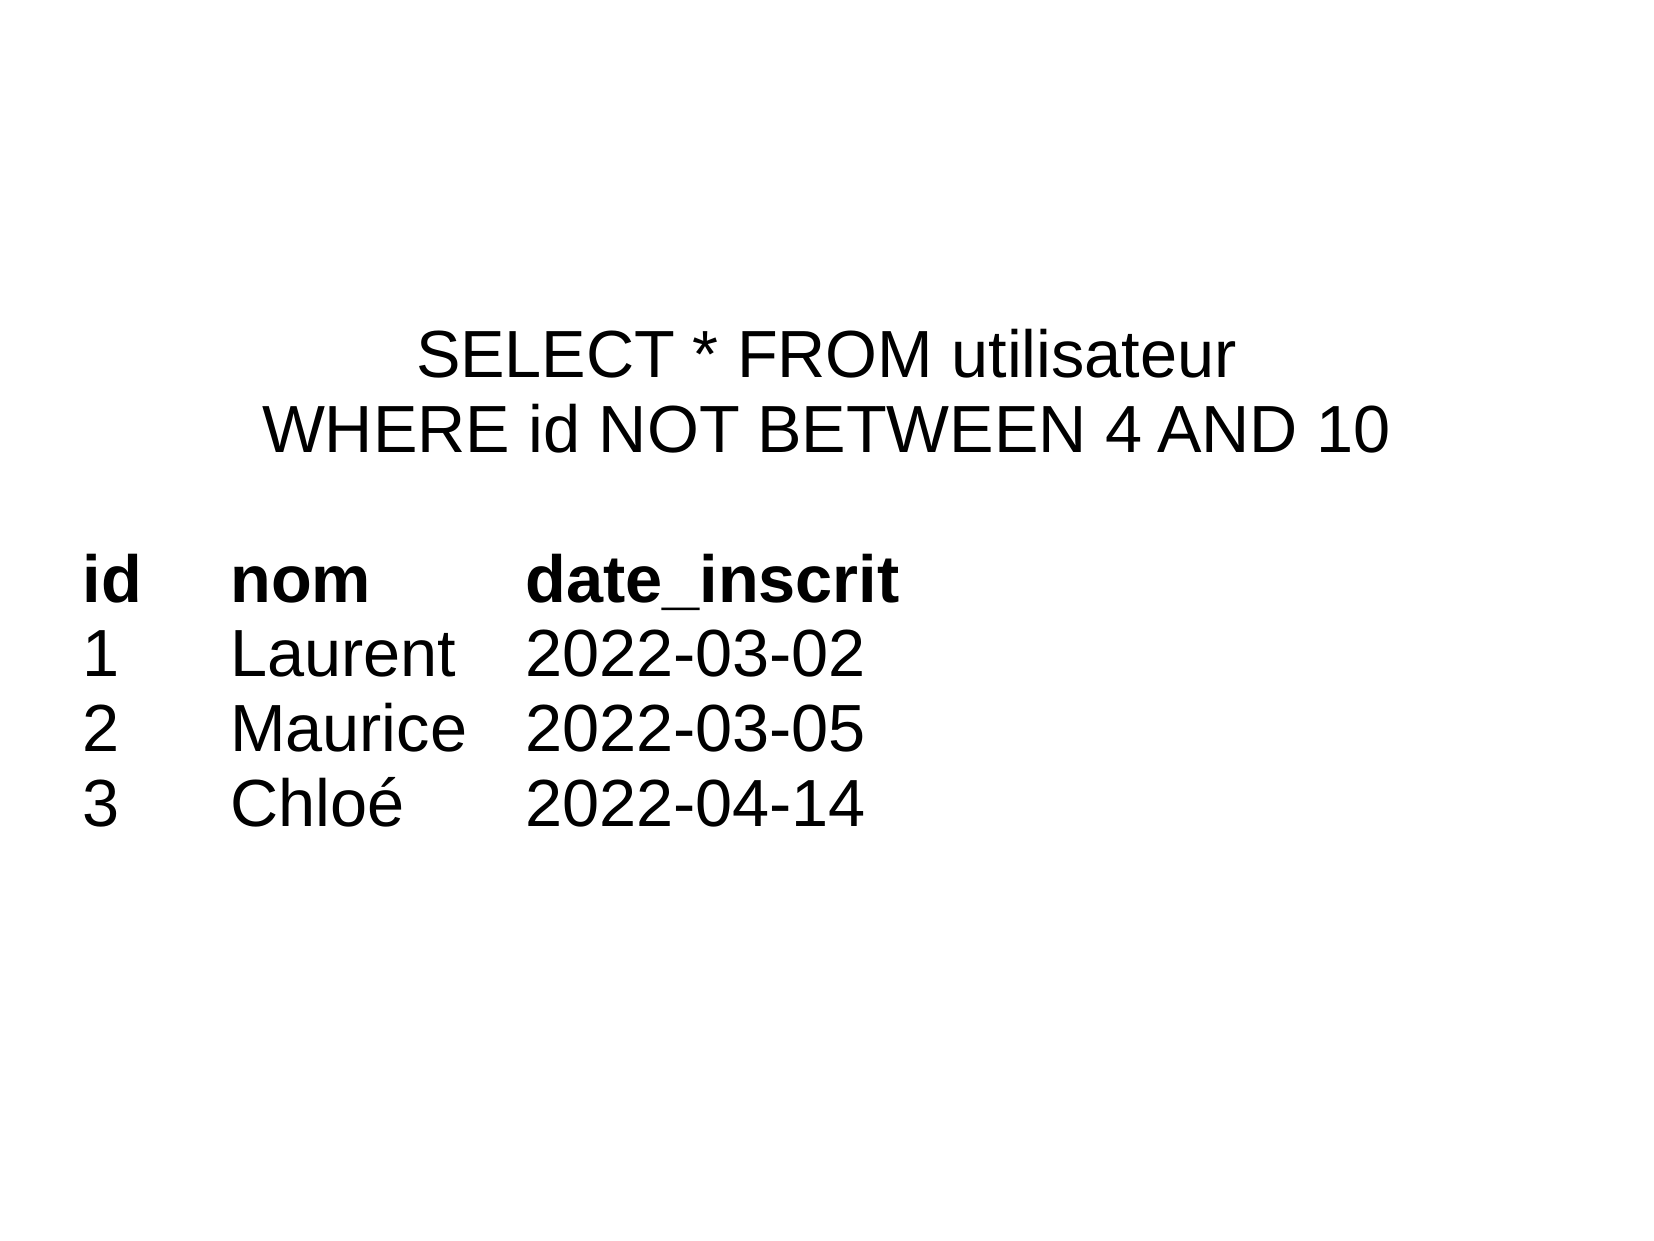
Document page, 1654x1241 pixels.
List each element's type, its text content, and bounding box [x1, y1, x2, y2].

subtitle SELECT * FROM utilisateur WHERE id NOT BETWEEN 4 AND 10 id nom date_inscrit 1 Laurent 2022-03-02 2 Maurice 2022-03-05 3 Chloé 2022-04-14 [82, 49, 1571, 1109]
